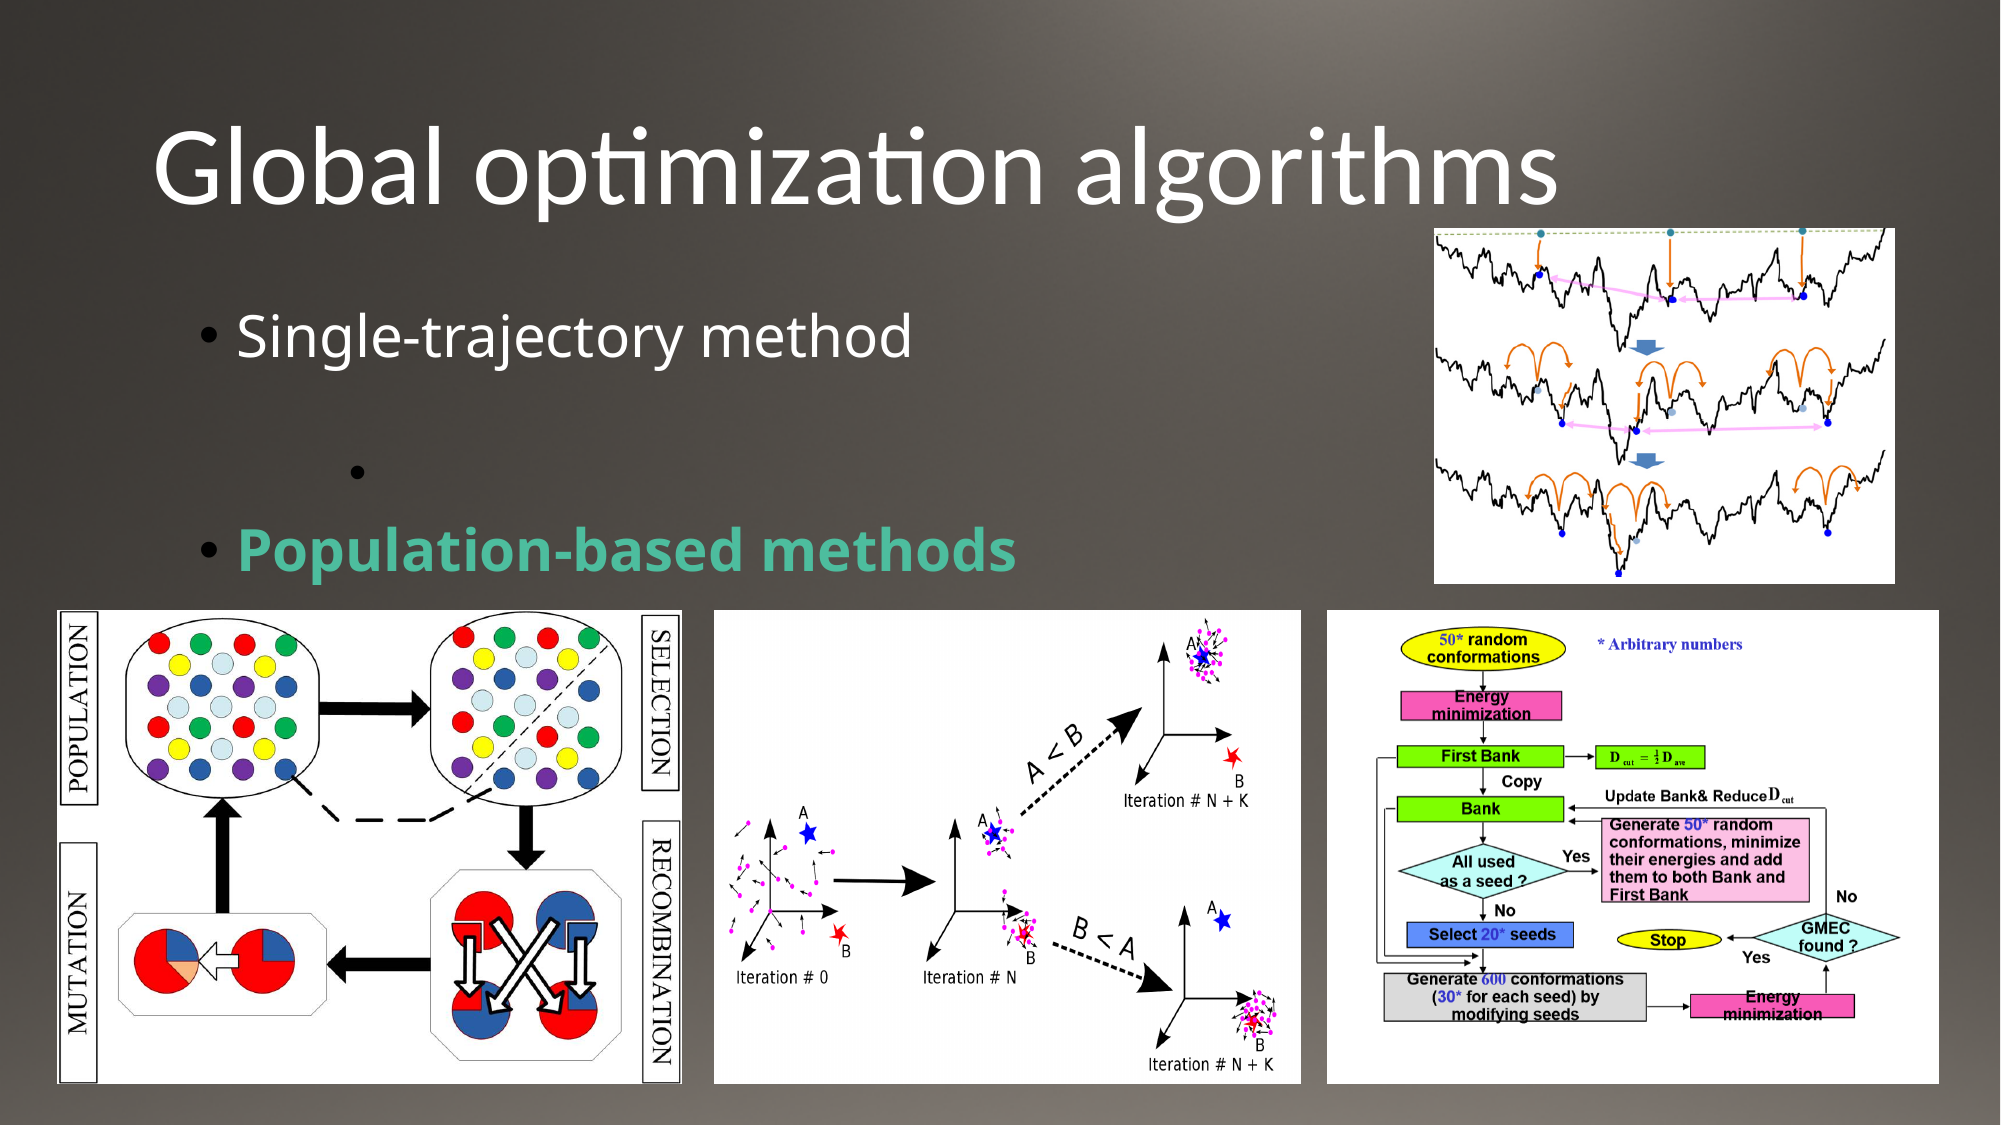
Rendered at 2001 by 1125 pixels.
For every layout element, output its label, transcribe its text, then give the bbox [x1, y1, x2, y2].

picture [714, 610, 1301, 1084]
text_box Global optimization algorithms [137, 59, 1863, 278]
picture [1327, 610, 1939, 1084]
list Single-trajectory method Population-based methods [183, 299, 1863, 1014]
picture [57, 610, 682, 1084]
picture [1434, 228, 1895, 584]
